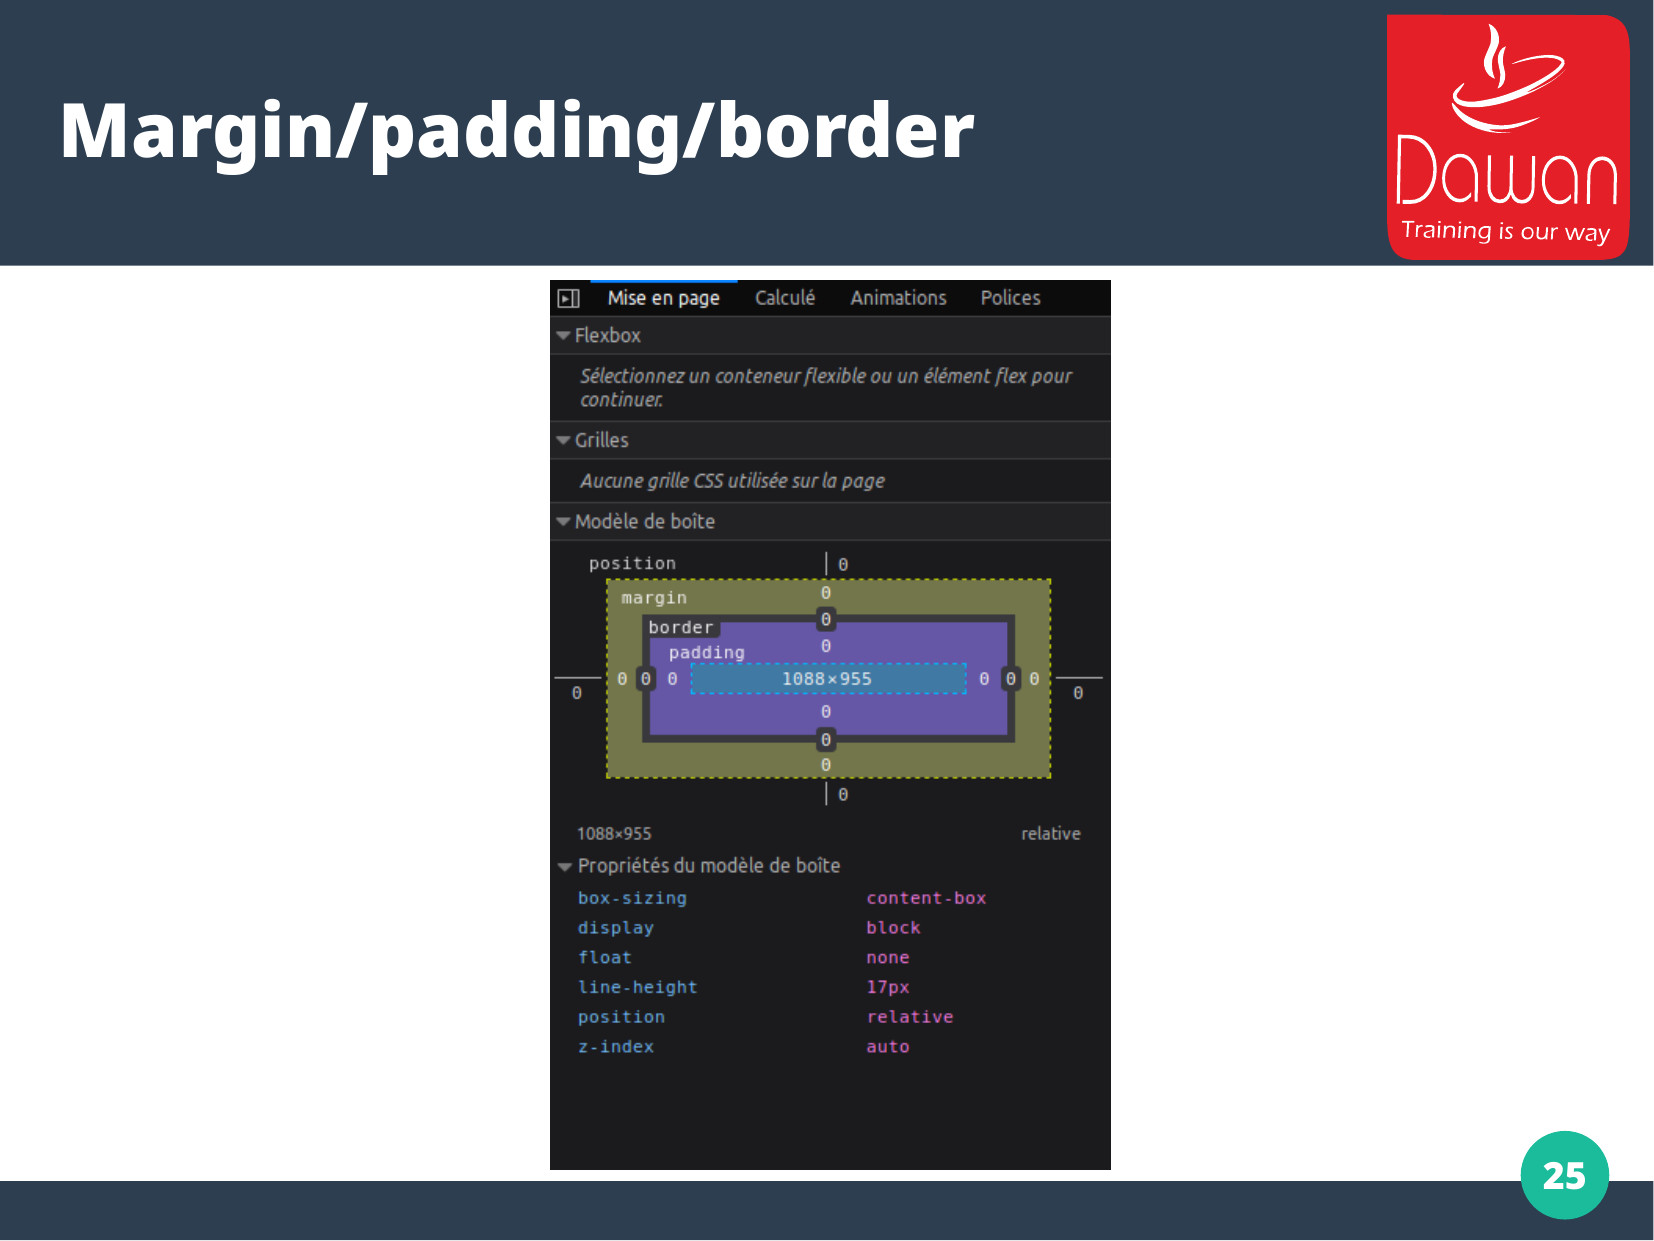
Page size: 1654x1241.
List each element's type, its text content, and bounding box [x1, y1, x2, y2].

picture [1387, 14, 1630, 260]
picture [550, 280, 1111, 1170]
title Margin/padding/border [59, 49, 1387, 207]
